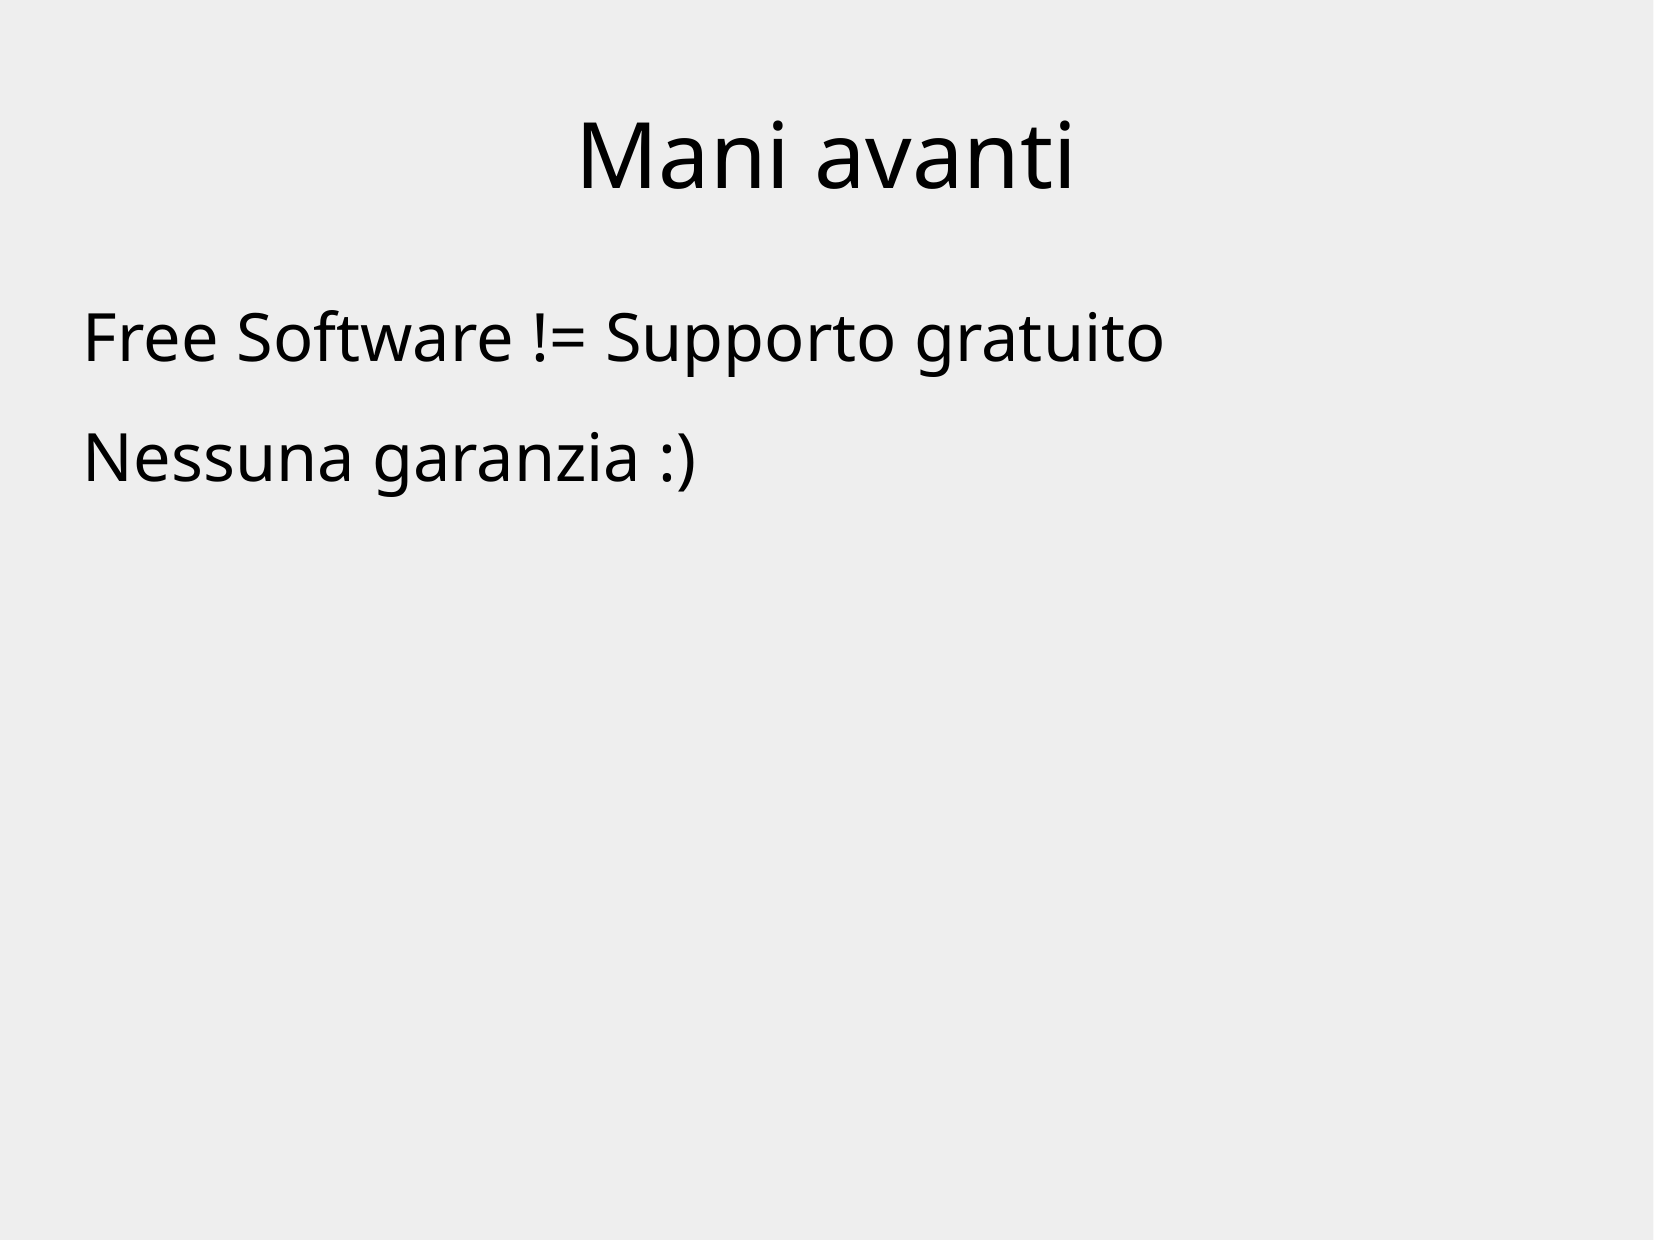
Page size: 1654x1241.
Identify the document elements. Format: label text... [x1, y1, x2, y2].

list Free Software != Supporto gratuito Nessuna garanzia :) [82, 290, 1571, 1010]
title Mani avanti [82, 49, 1571, 257]
